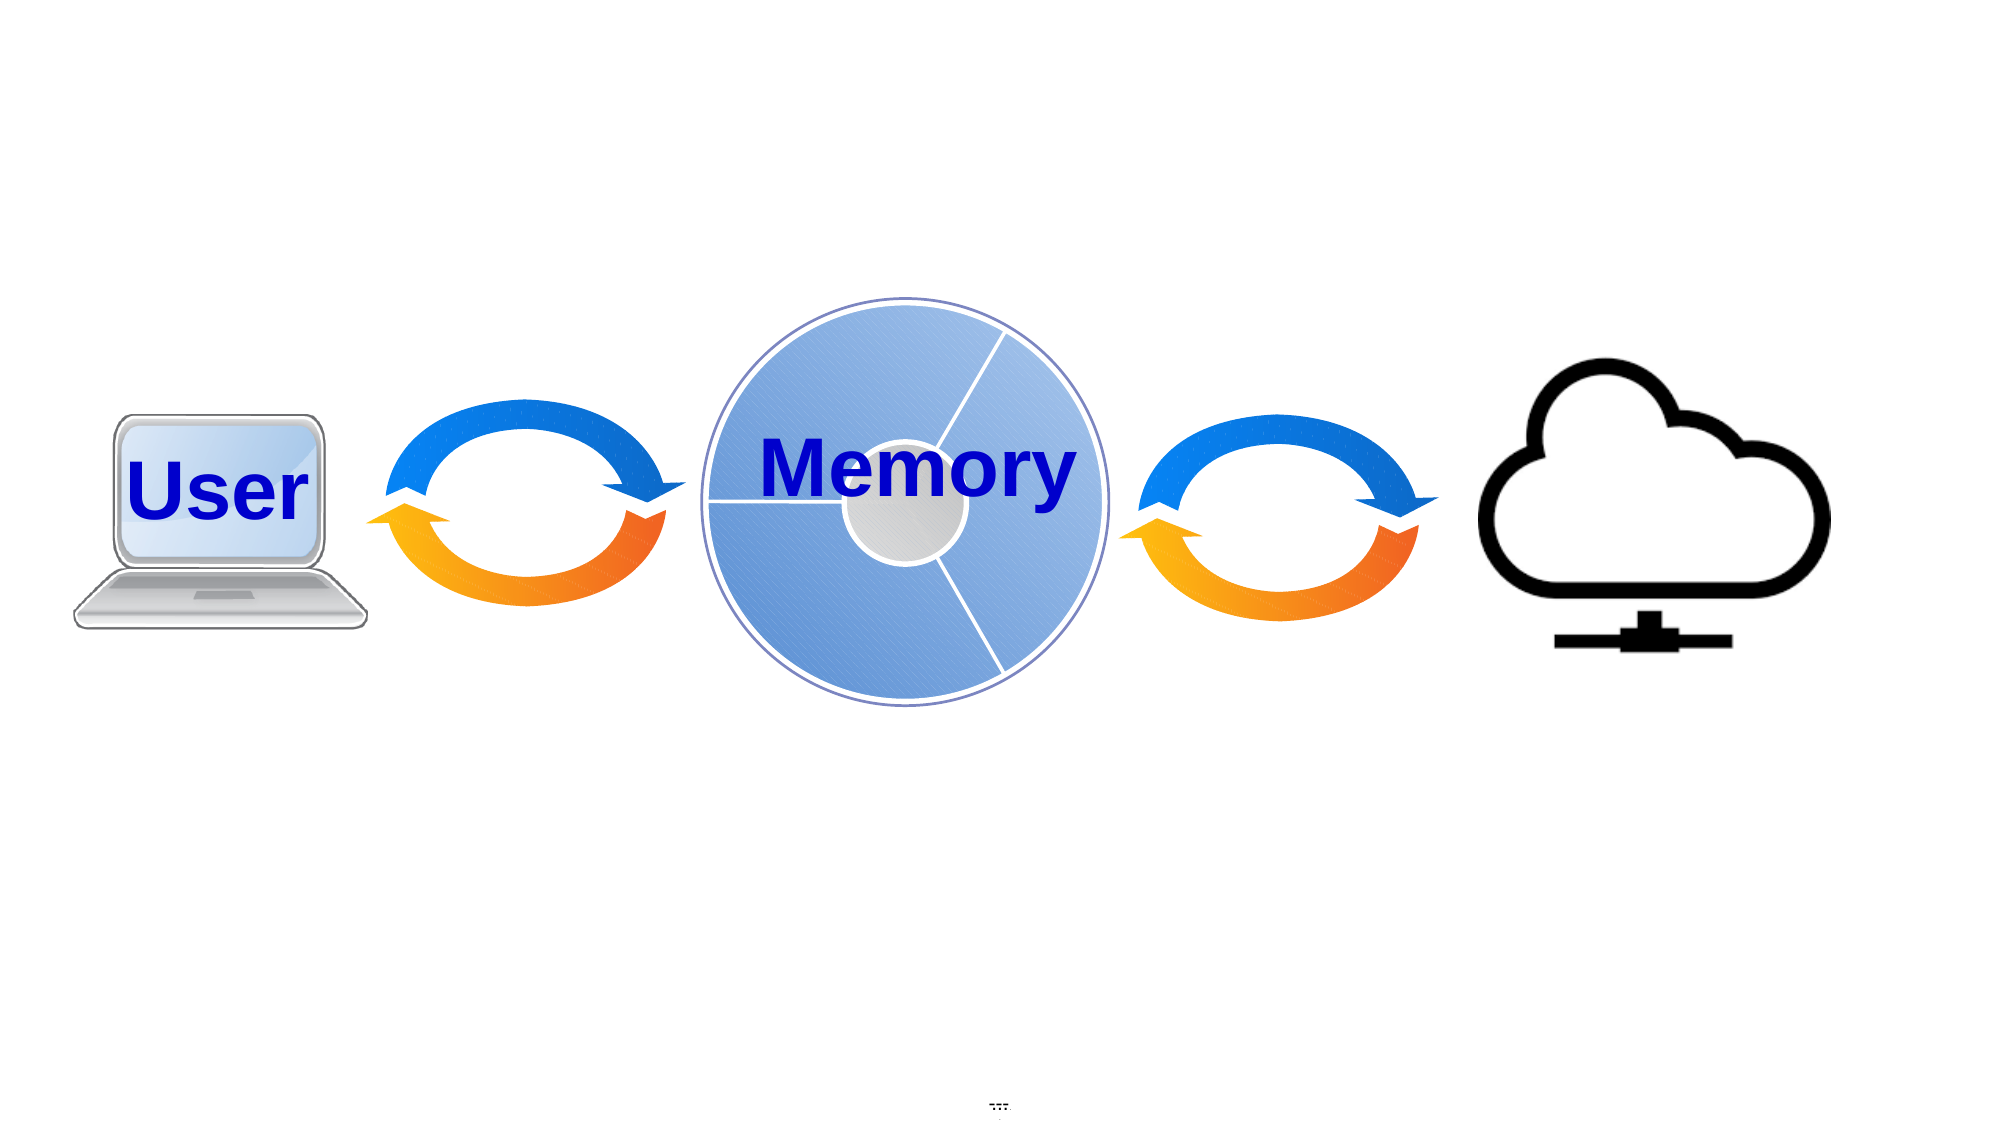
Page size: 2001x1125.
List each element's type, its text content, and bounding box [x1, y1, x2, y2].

text_box Memory [744, 414, 1113, 616]
subtitle [360, 525, 1861, 797]
picture [60, 280, 1443, 725]
picture [1478, 329, 1831, 682]
text_box User [110, 437, 336, 579]
